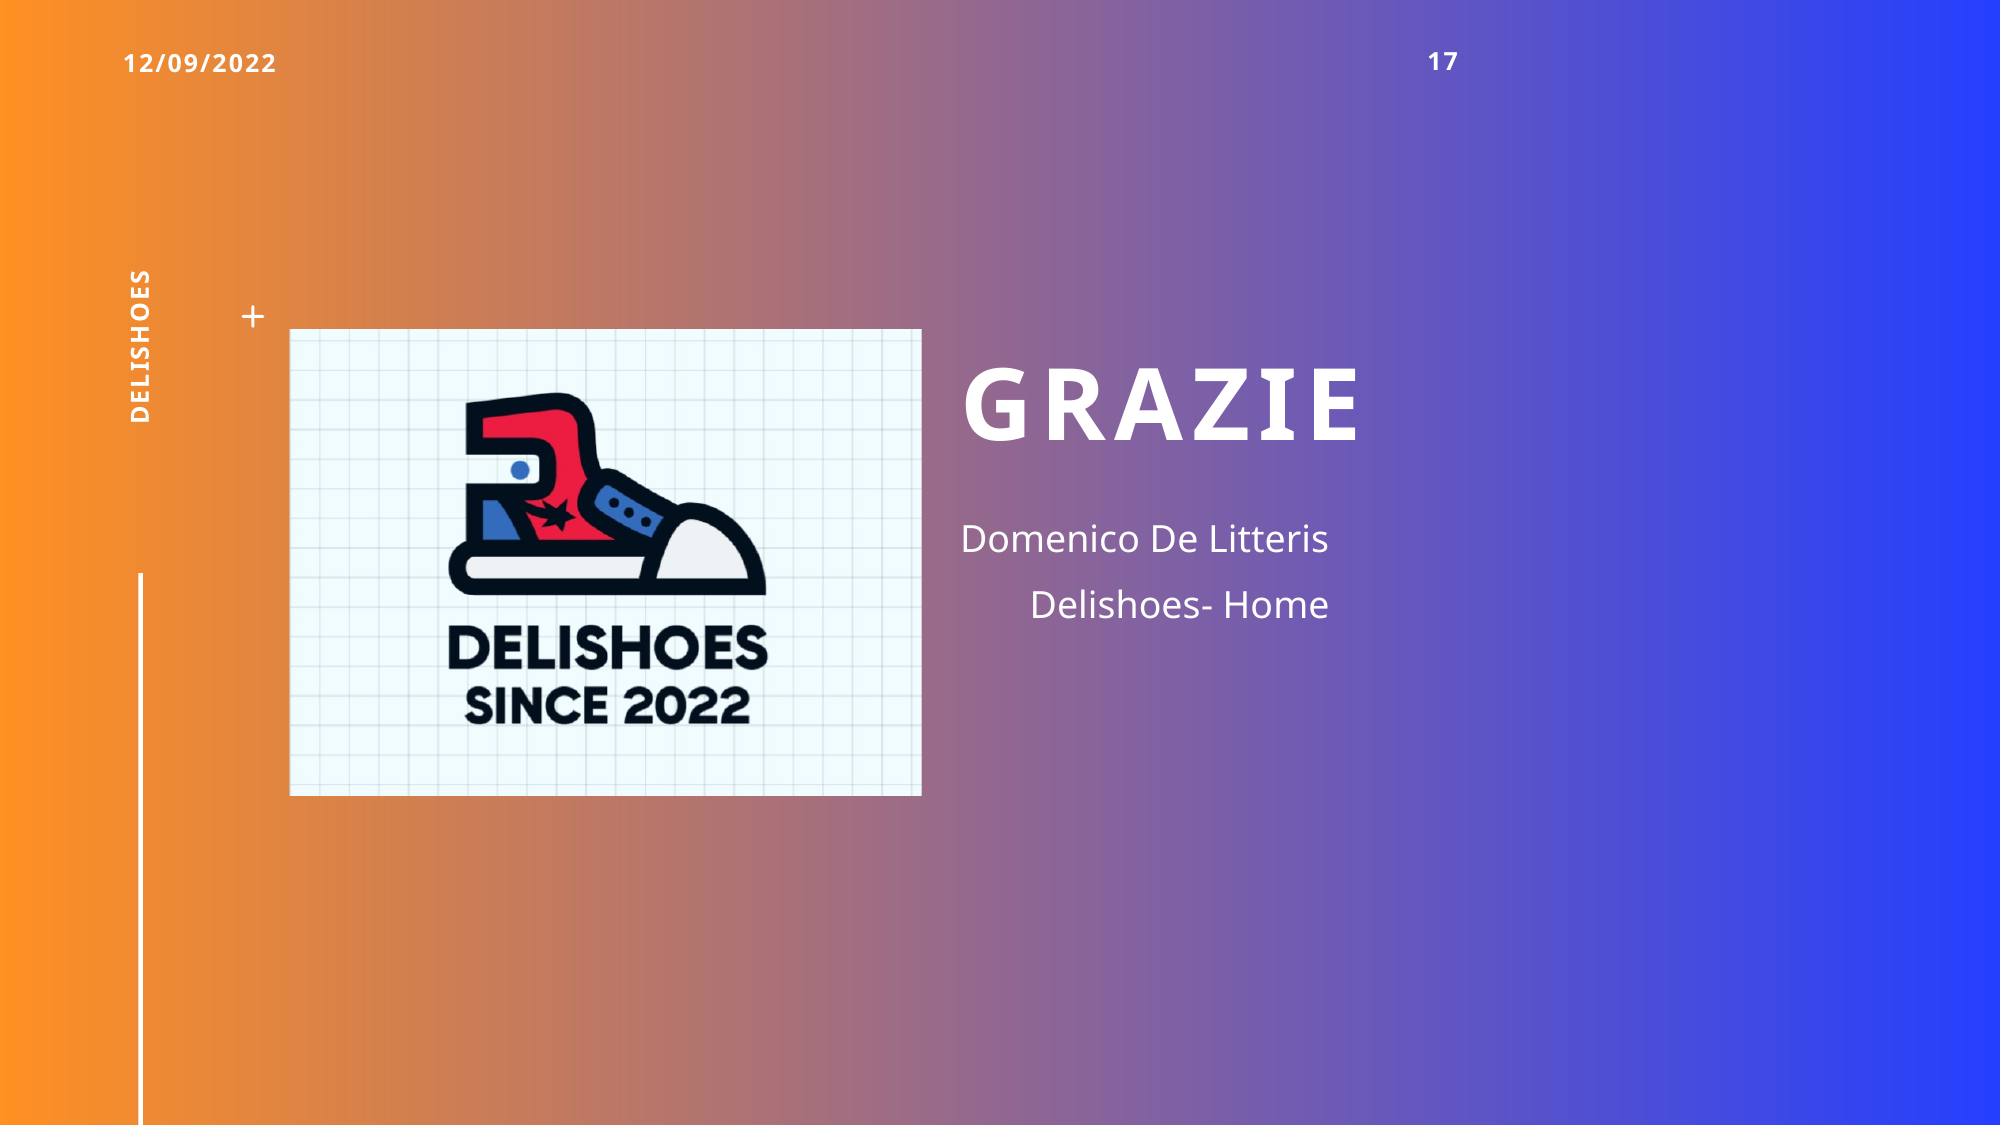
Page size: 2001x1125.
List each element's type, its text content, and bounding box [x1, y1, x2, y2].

text_box 13 [1412, 33, 1863, 93]
title Grazie [945, 96, 1811, 470]
text_box 12/09/2022 [108, 33, 559, 93]
text_box delishoes [108, 119, 169, 577]
list Domenico De Litteris Delishoes - Home [945, 513, 1811, 698]
picture [289, 329, 922, 796]
